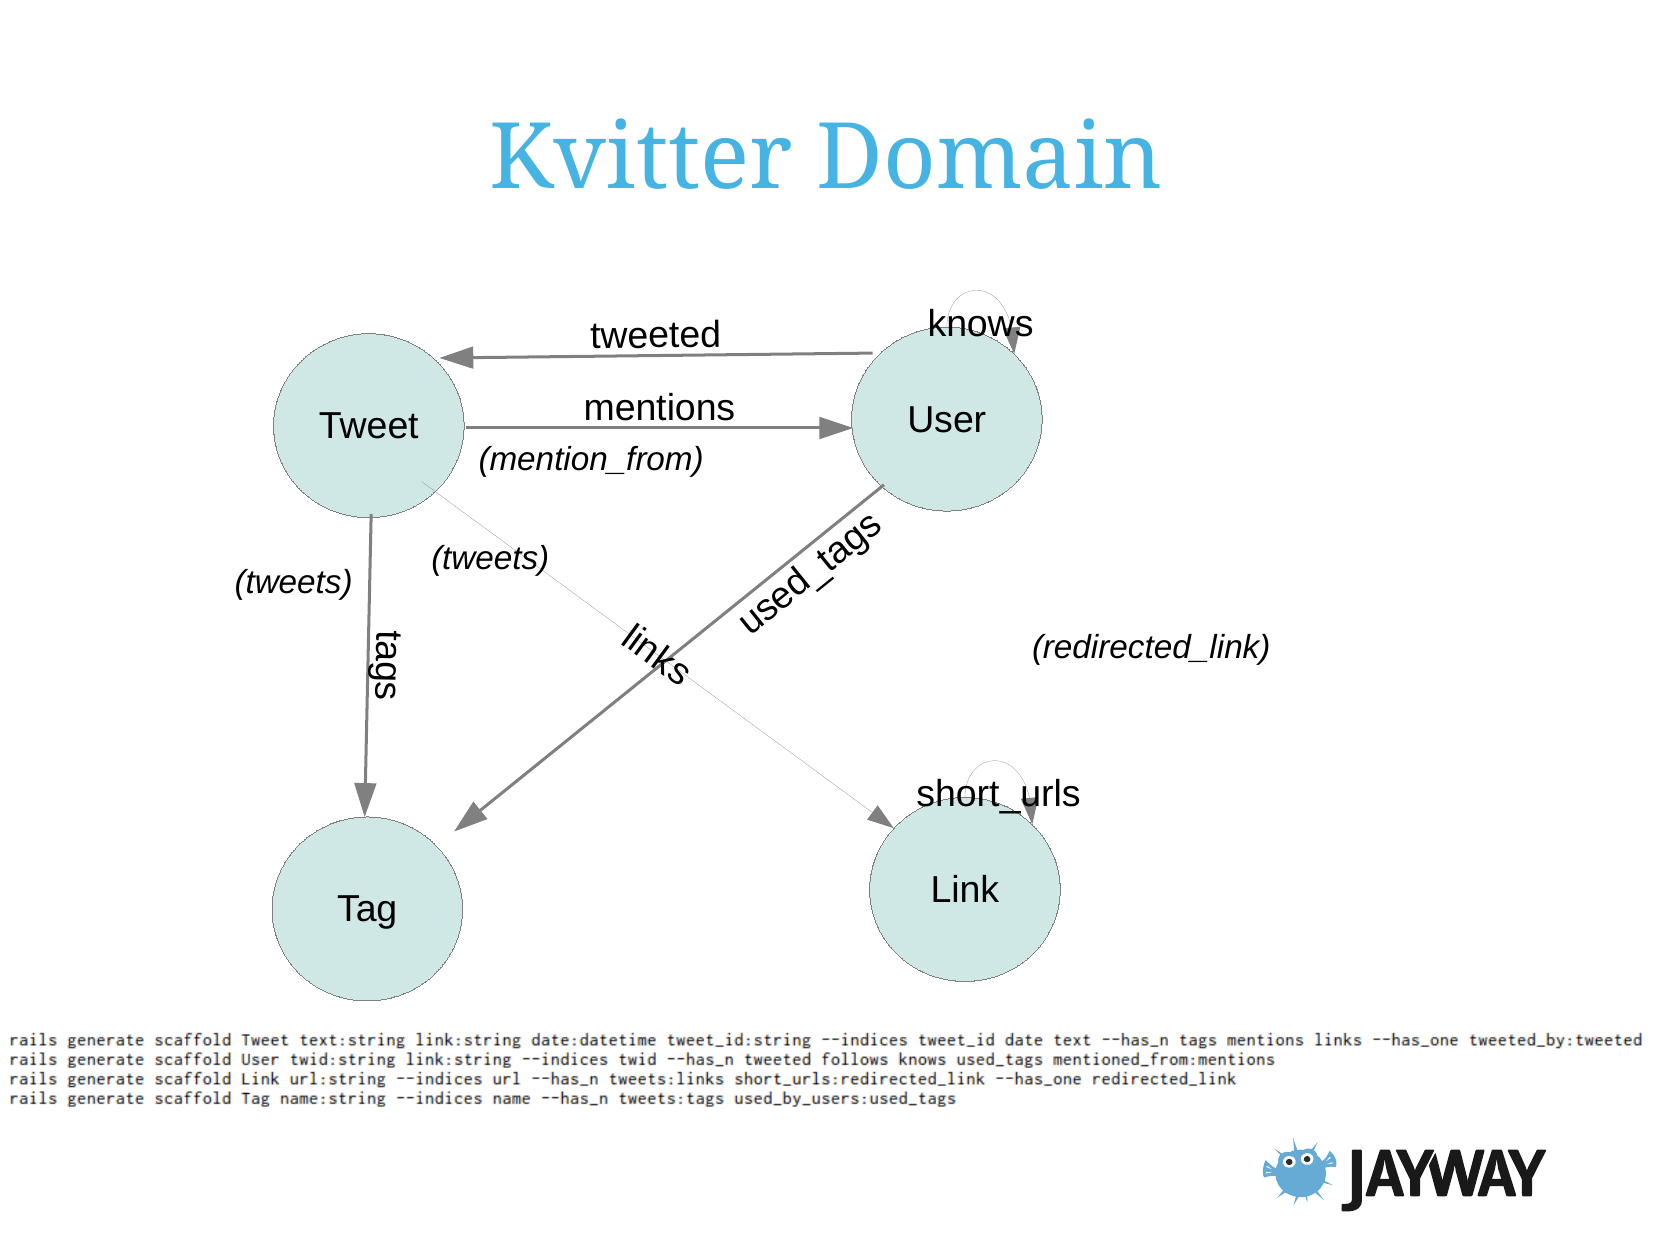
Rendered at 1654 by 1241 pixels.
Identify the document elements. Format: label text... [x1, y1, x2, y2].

text_box Tweet [273, 333, 465, 518]
text_box User [851, 327, 1043, 512]
text_box (tweets) [416, 532, 600, 586]
text_box Tag [272, 816, 463, 1001]
picture [0, 1022, 1654, 1125]
text_box (tweets) [219, 556, 379, 611]
text_box (redirected_link) [1017, 621, 1339, 690]
text_box Link [869, 797, 1061, 982]
title Kvitter Domain [82, 56, 1571, 250]
text_box (mention_from) [463, 432, 727, 485]
